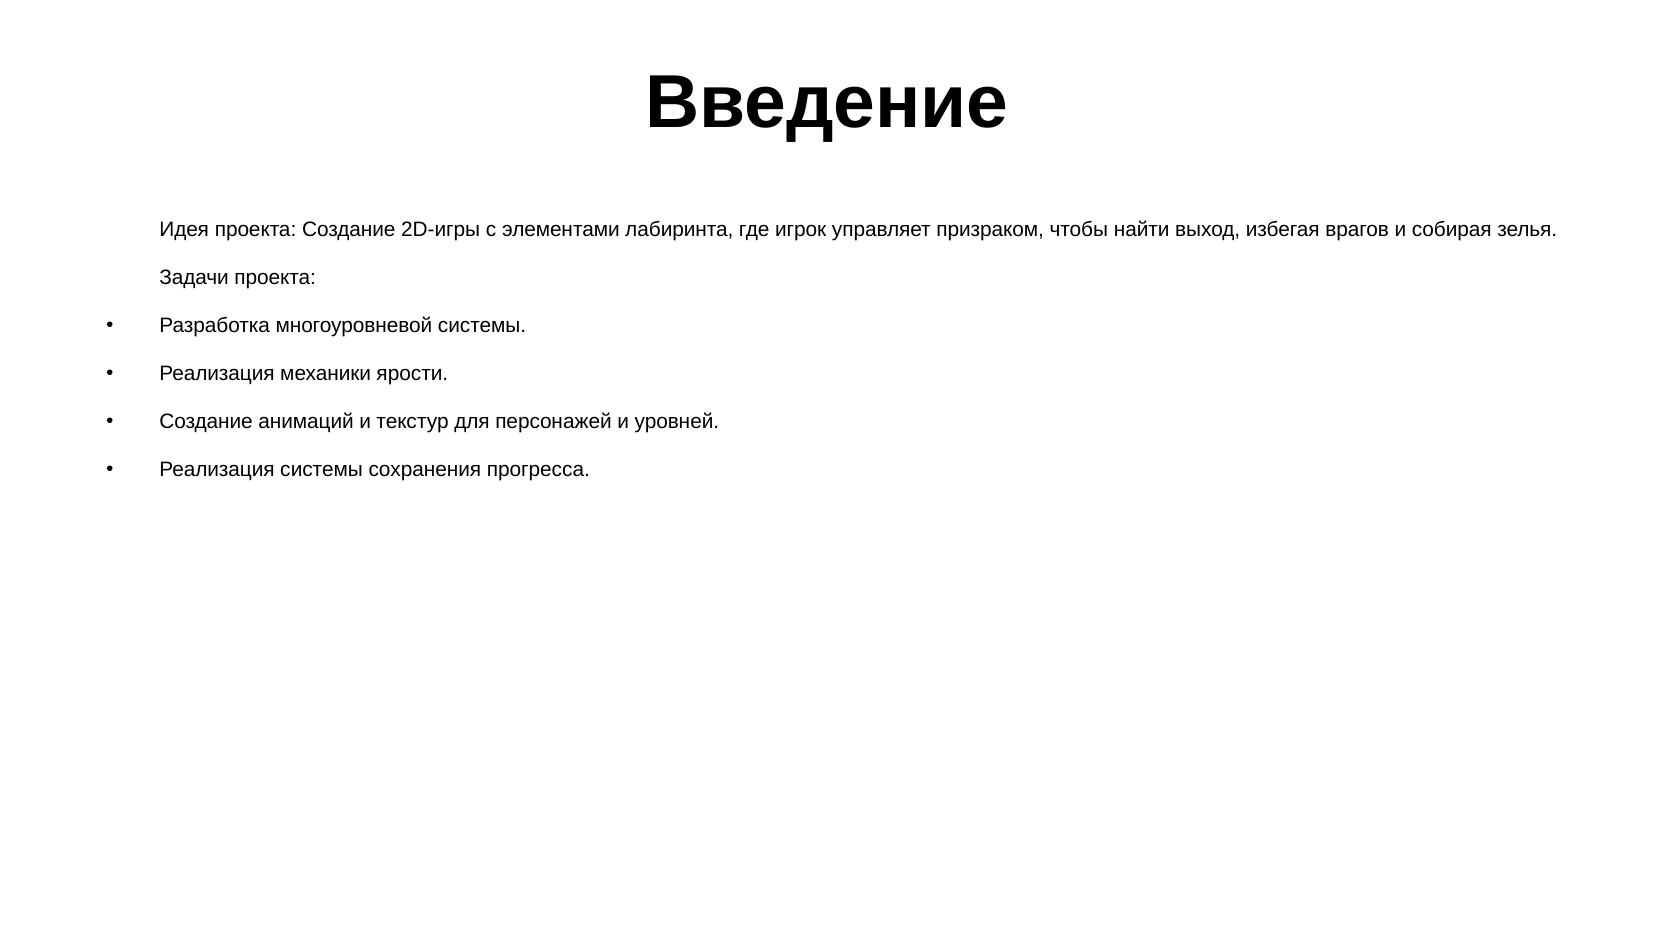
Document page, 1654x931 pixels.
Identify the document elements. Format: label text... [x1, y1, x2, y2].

list Идея проекта: Создание 2D-игры с элементами лабиринта, где игрок управляет призраком, чтобы найти выход, избегая врагов и собирая зелья. Задачи проекта: Разработка многоуровневой системы. Реализация механики ярости. Создание анимаций и текстур для персонажей и уровней. Реализация системы сохранения прогресса. [88, 217, 1571, 502]
title Введение [82, 37, 1571, 193]
